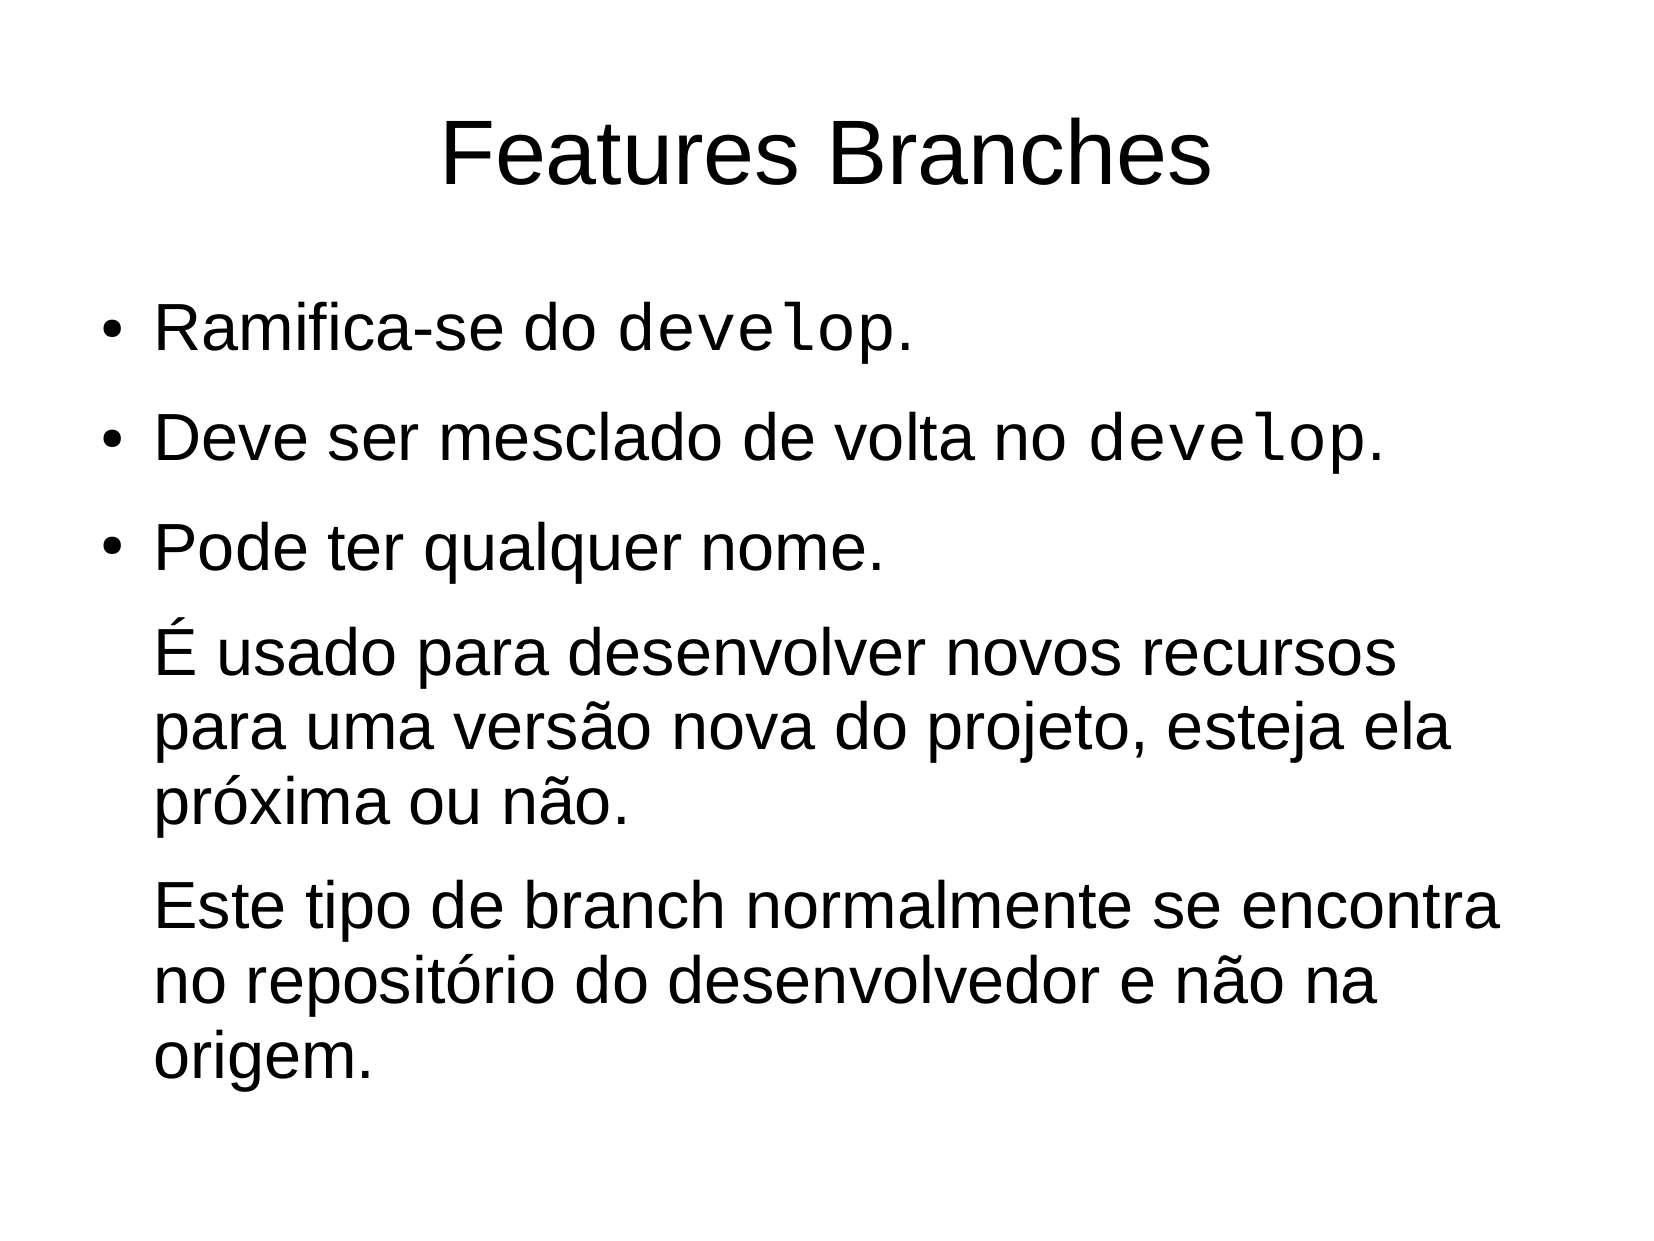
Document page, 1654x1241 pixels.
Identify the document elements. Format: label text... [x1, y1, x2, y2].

title Features Branches [82, 49, 1571, 257]
list Ramifica-se do develop. Deve ser mesclado de volta no develop. Pode ter qualquer nome. É usado para desenvolver novos recursos para uma versão nova do projeto, esteja ela próxima ou não. Este tipo de branch normalmente se encontra no repositório do desenvolvedor e não na origem. [82, 290, 1538, 1205]
